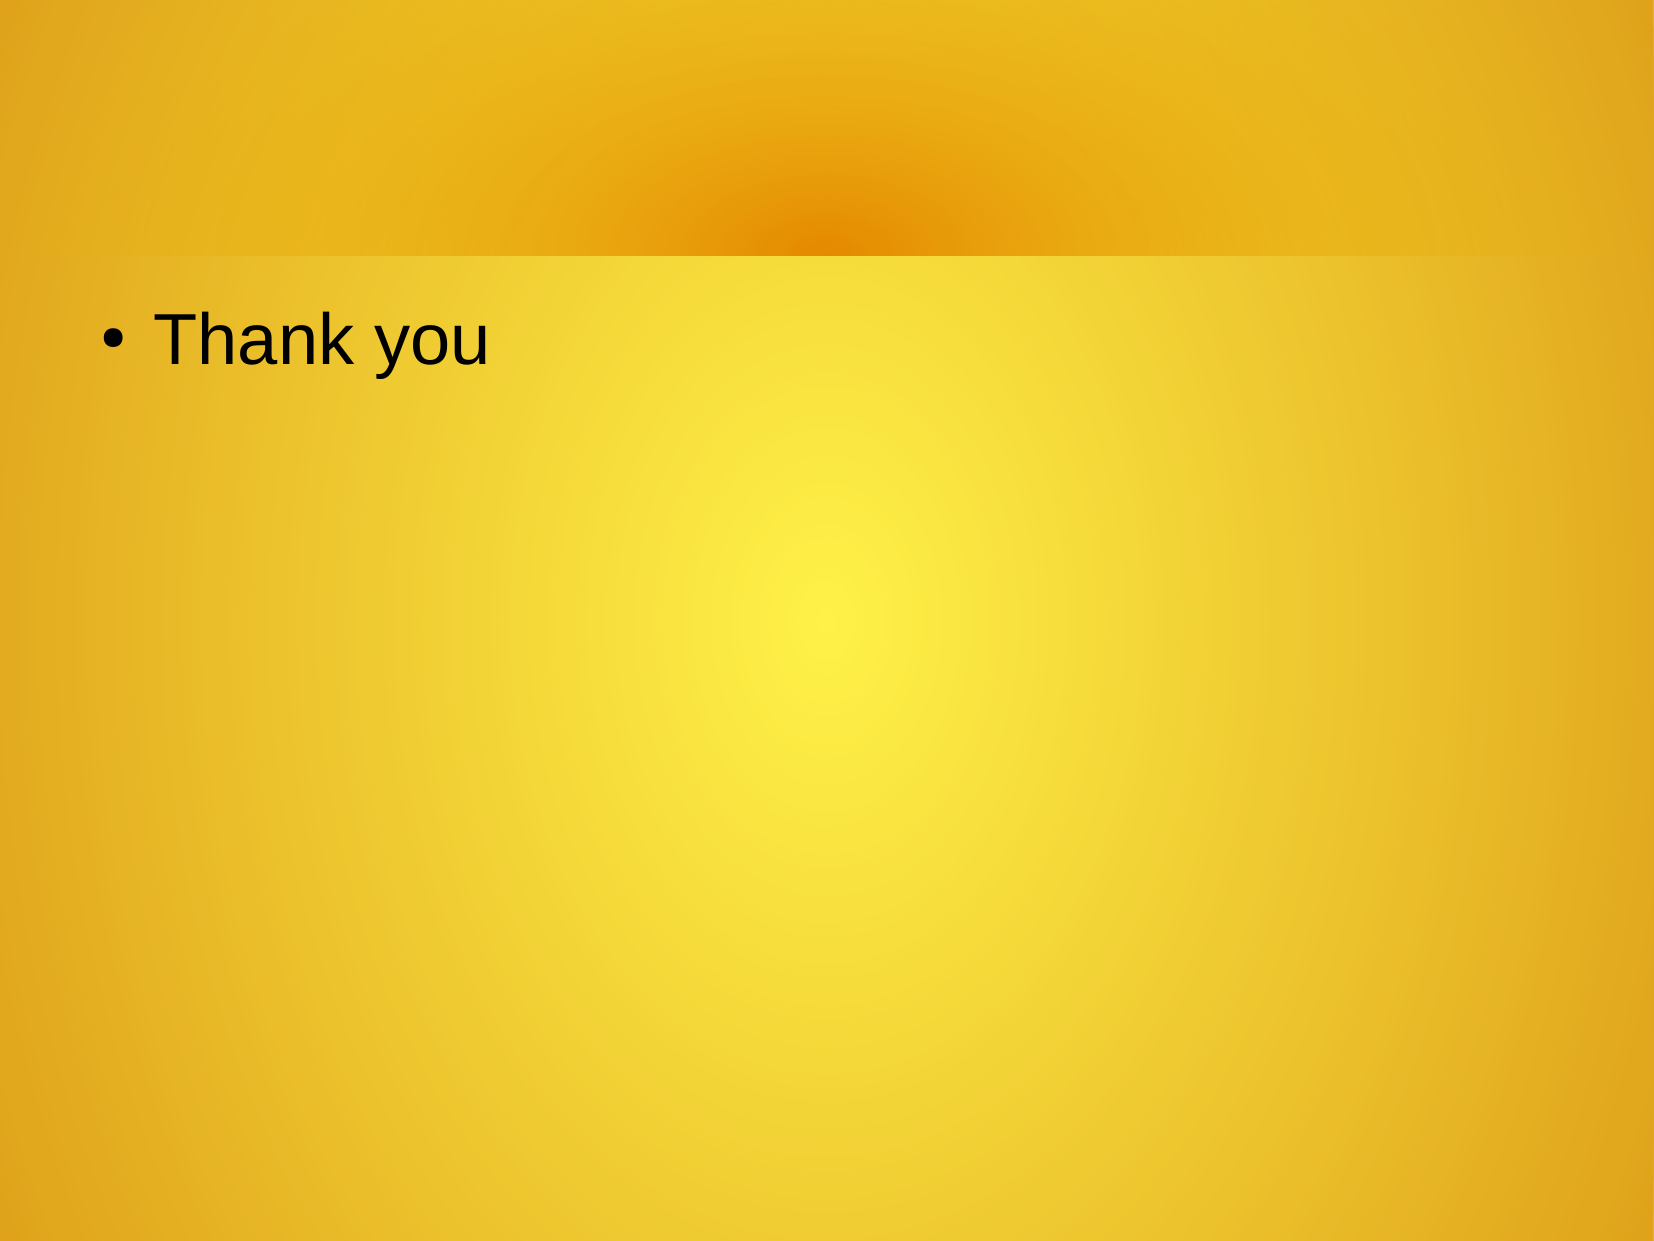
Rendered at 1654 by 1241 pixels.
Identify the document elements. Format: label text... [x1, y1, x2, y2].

list Thank you [82, 299, 1571, 1019]
